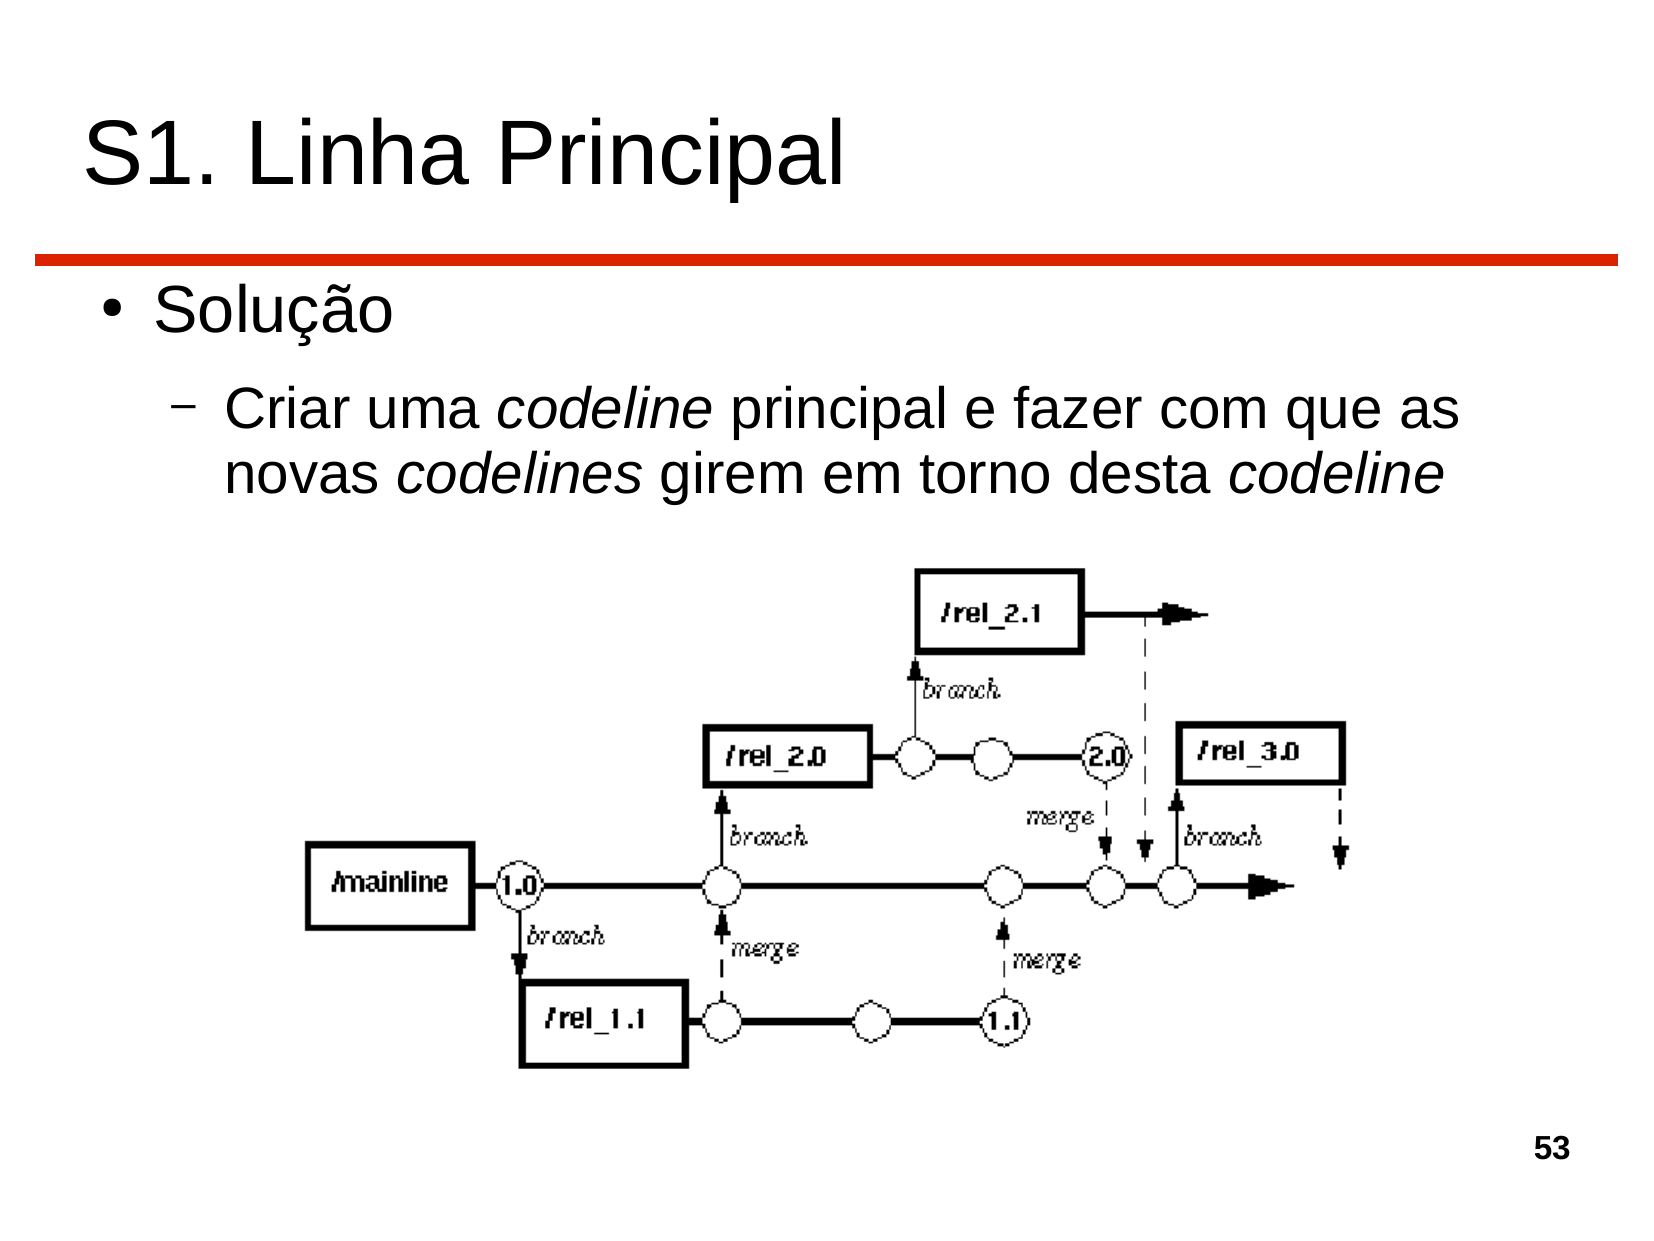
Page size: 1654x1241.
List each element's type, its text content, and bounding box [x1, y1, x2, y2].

title S1. Linha Principal [82, 49, 1571, 257]
picture [283, 543, 1370, 1081]
list Solução Criar uma codeline principal e fazer com que as novas codelines girem em torno desta codeline [82, 271, 1571, 1123]
